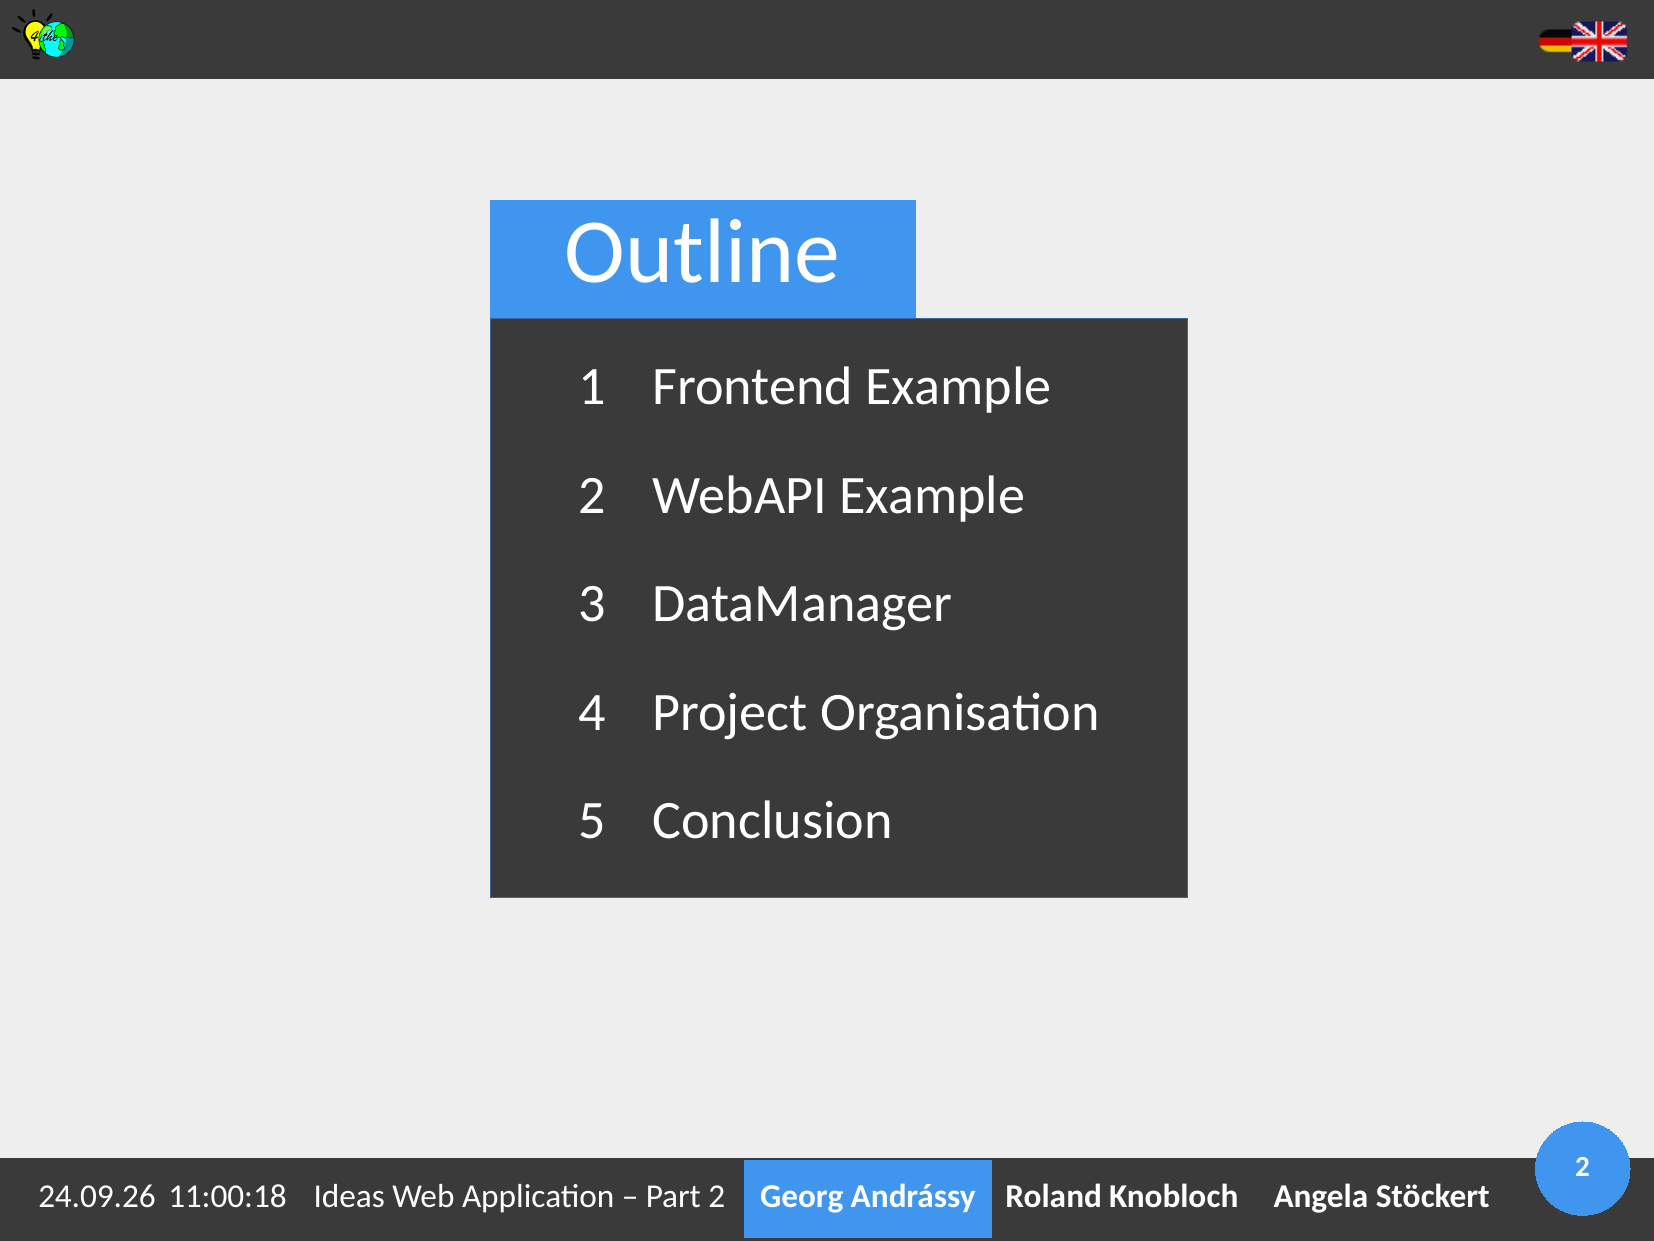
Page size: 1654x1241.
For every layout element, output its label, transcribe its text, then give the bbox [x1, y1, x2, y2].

picture [2, 0, 83, 79]
picture [1536, 18, 1629, 64]
text_box Ideas Web Application – Part 2 [307, 1160, 733, 1238]
text_box Georg Andrássy [744, 1160, 992, 1238]
text_box Roland Knobloch [992, 1160, 1251, 1238]
text_box Angela Stöckert [1251, 1160, 1512, 1238]
text_box Outline [490, 200, 916, 318]
text_box 1 Frontend Example 2 WebAPI Example 3 DataManager 4 Project Organisation 5 Conclusion [490, 318, 1188, 898]
